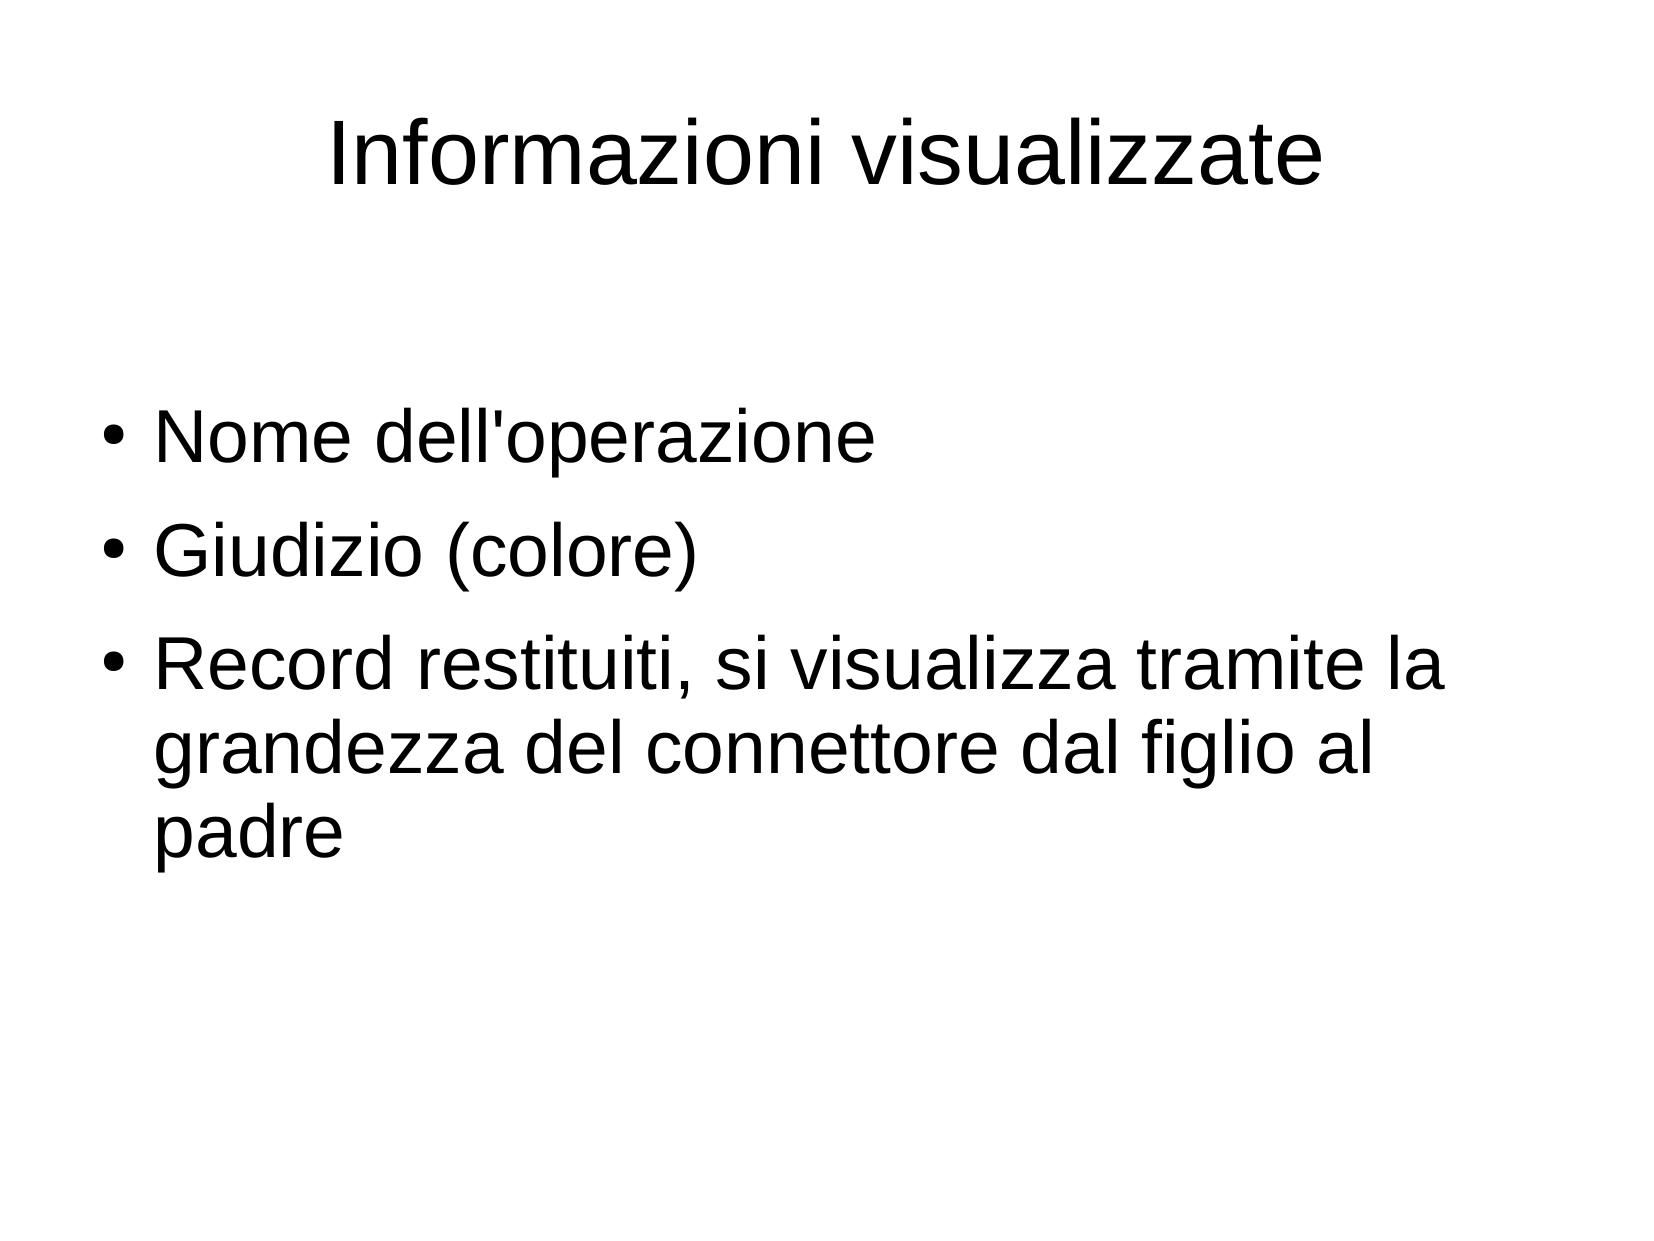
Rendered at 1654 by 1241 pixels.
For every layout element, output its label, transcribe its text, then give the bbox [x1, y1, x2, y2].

list Nome dell'operazione Giudizio (colore) Record restituiti, si visualizza tramite la grandezza del connettore dal figlio al padre [82, 290, 1571, 1094]
title Informazioni visualizzate [82, 56, 1571, 250]
